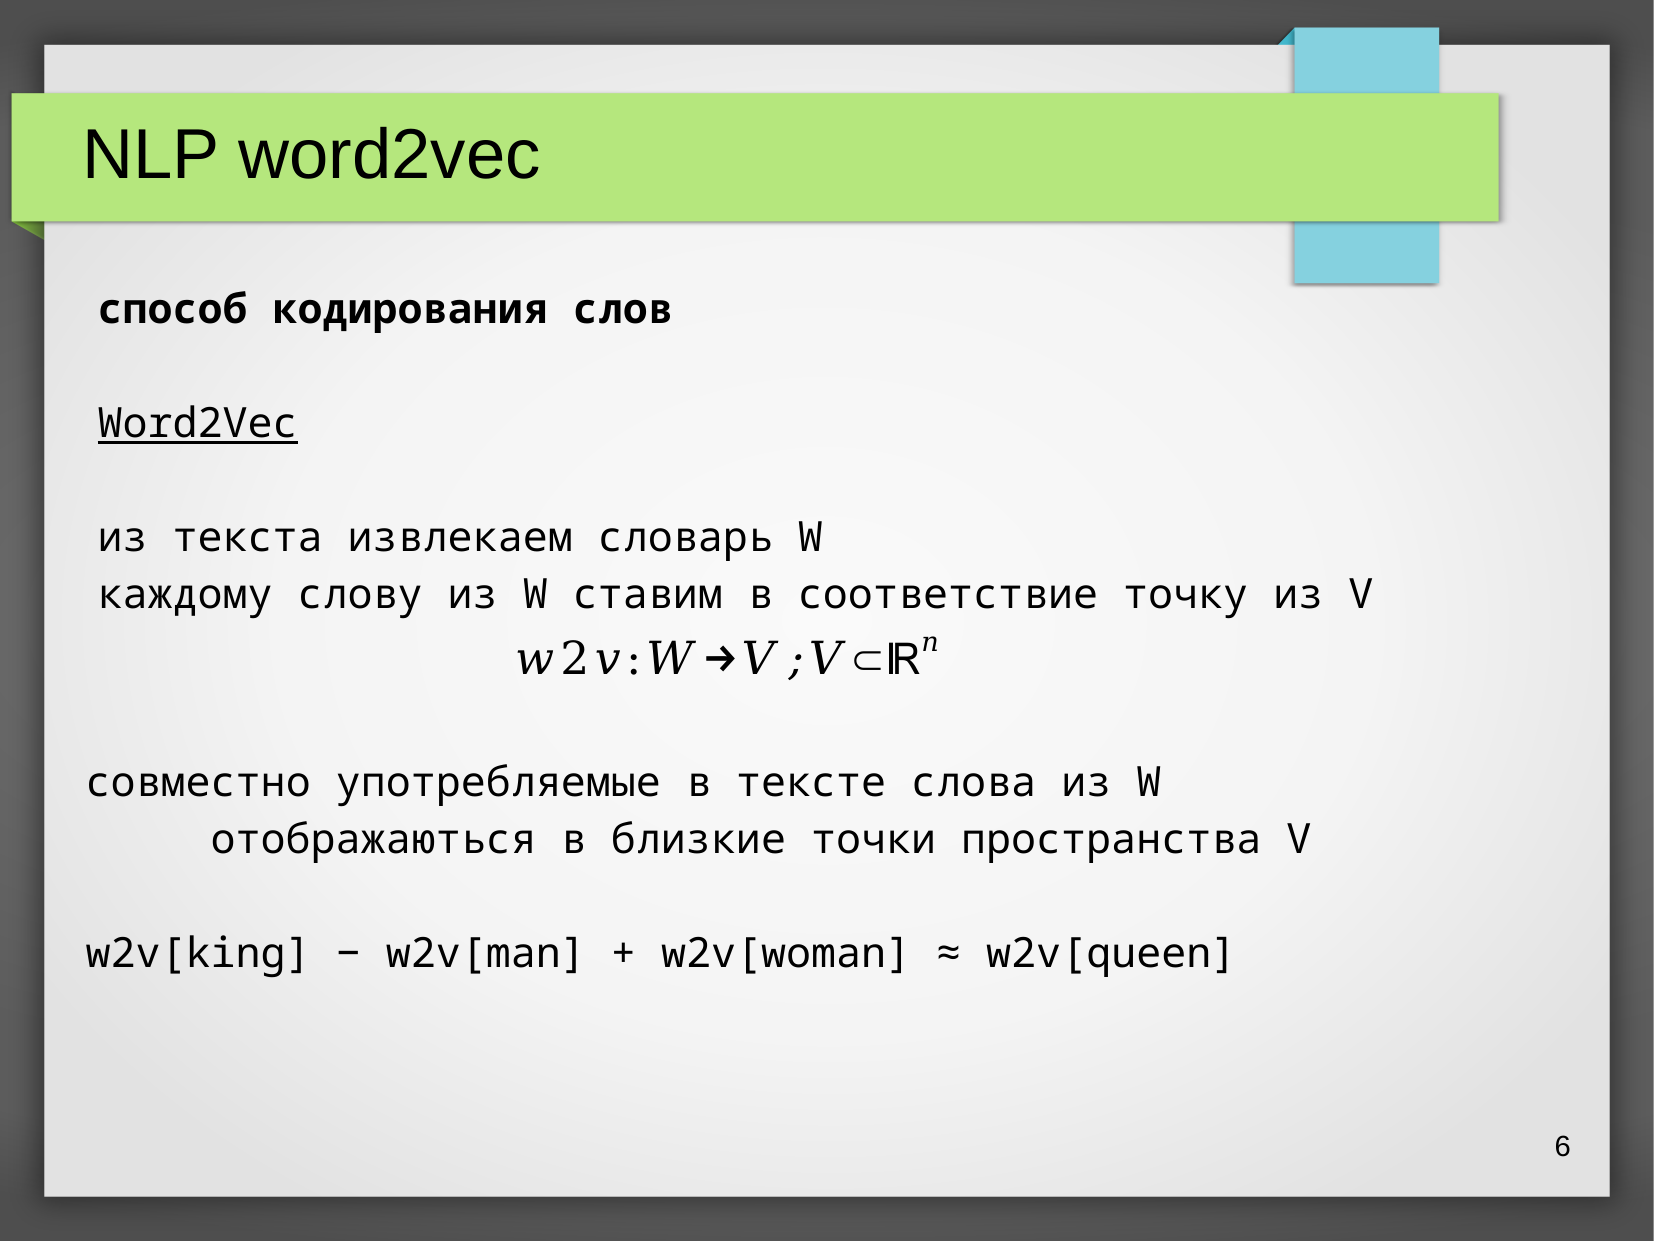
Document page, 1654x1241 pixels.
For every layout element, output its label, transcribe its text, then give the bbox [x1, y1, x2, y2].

text_box совместно употребляемые в тексте слова из W отображаються в близкие точки пространства V w2v[king] − w2v[man] + w2v[woman] ≈ w2v[queen] [70, 744, 1441, 981]
text_box способ кодирования слов Word2Vec из текста извлекаем словарь W каждому слову из W ставим в соответствие точку из V [82, 271, 1607, 578]
picture [0, 0, 1654, 1241]
chart [508, 625, 945, 685]
title NLP word2vec [82, 118, 1406, 189]
